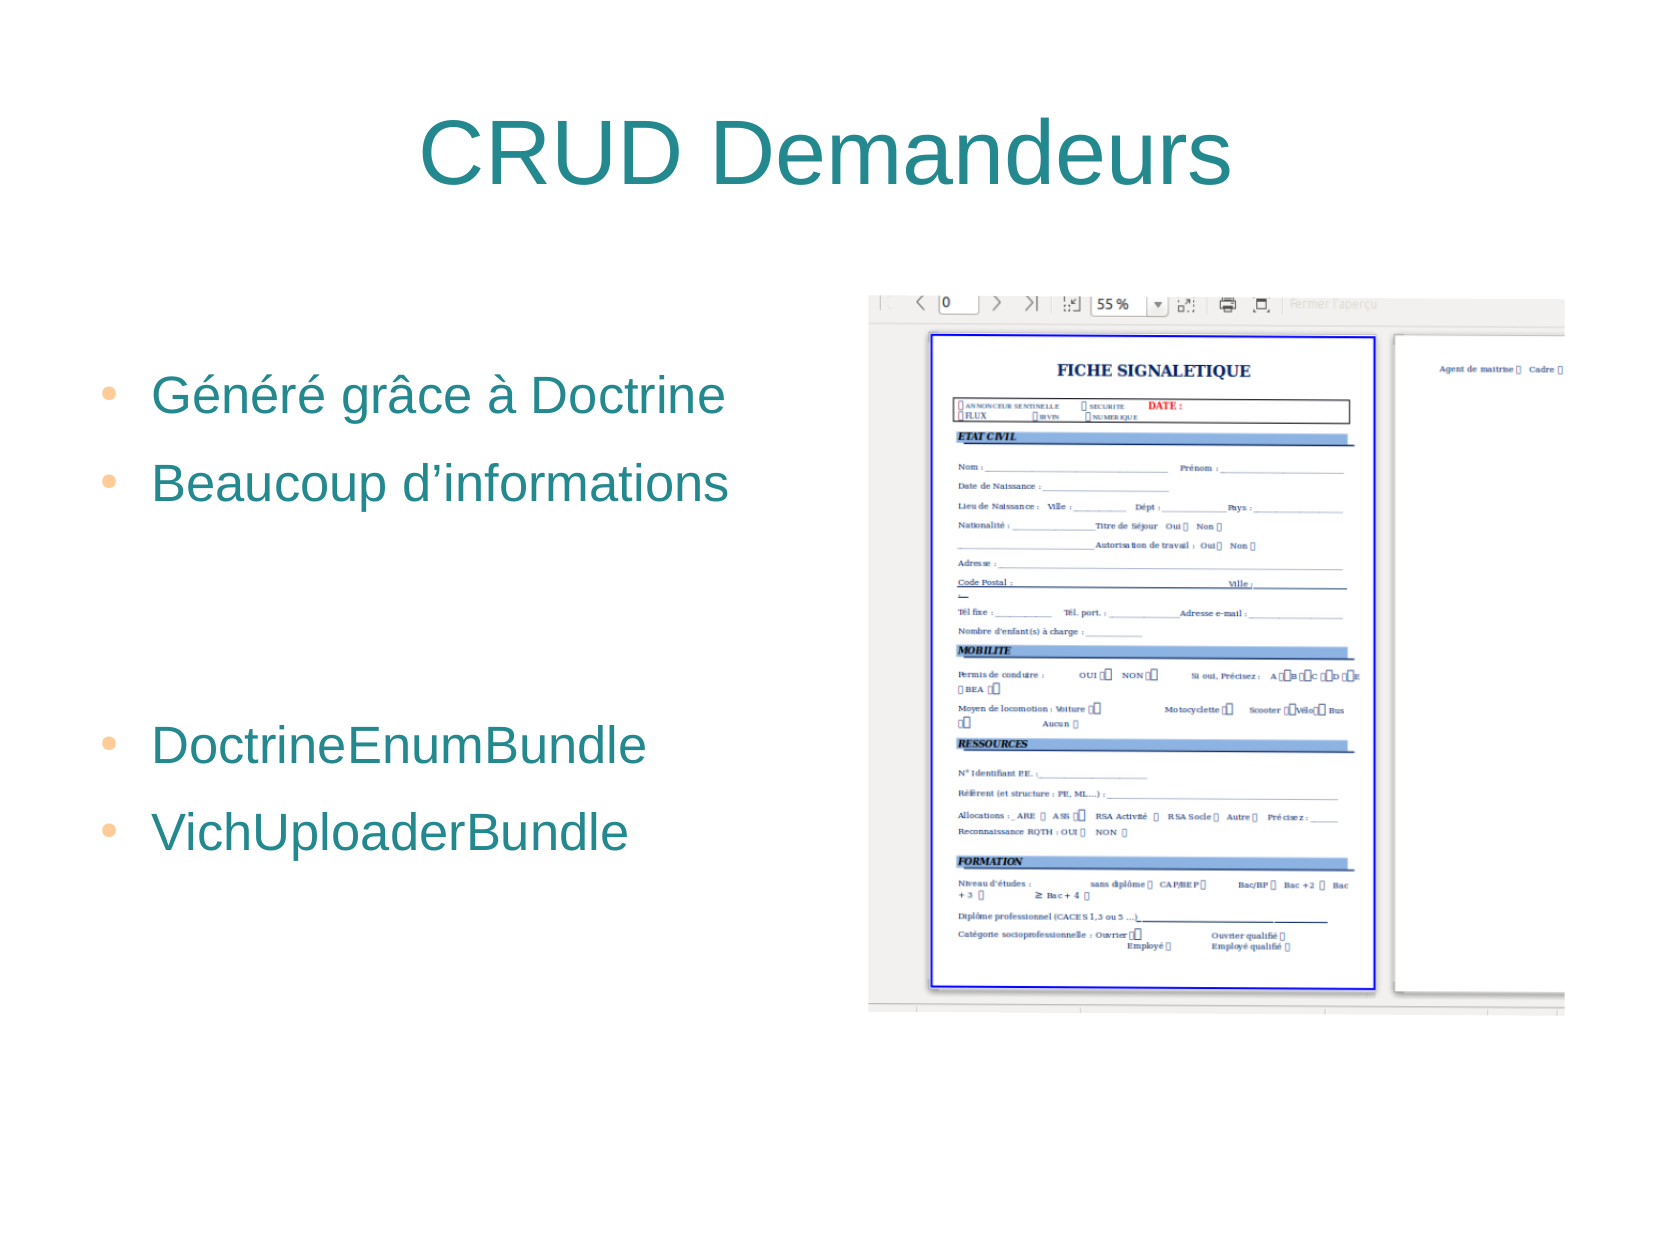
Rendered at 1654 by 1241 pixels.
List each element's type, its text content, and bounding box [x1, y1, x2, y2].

list Généré grâce à Doctrine Beaucoup d’informations DoctrineEnumBundle VichUploaderBundle [82, 366, 815, 863]
picture [868, 295, 1565, 1016]
title CRUD Demandeurs [82, 49, 1571, 257]
